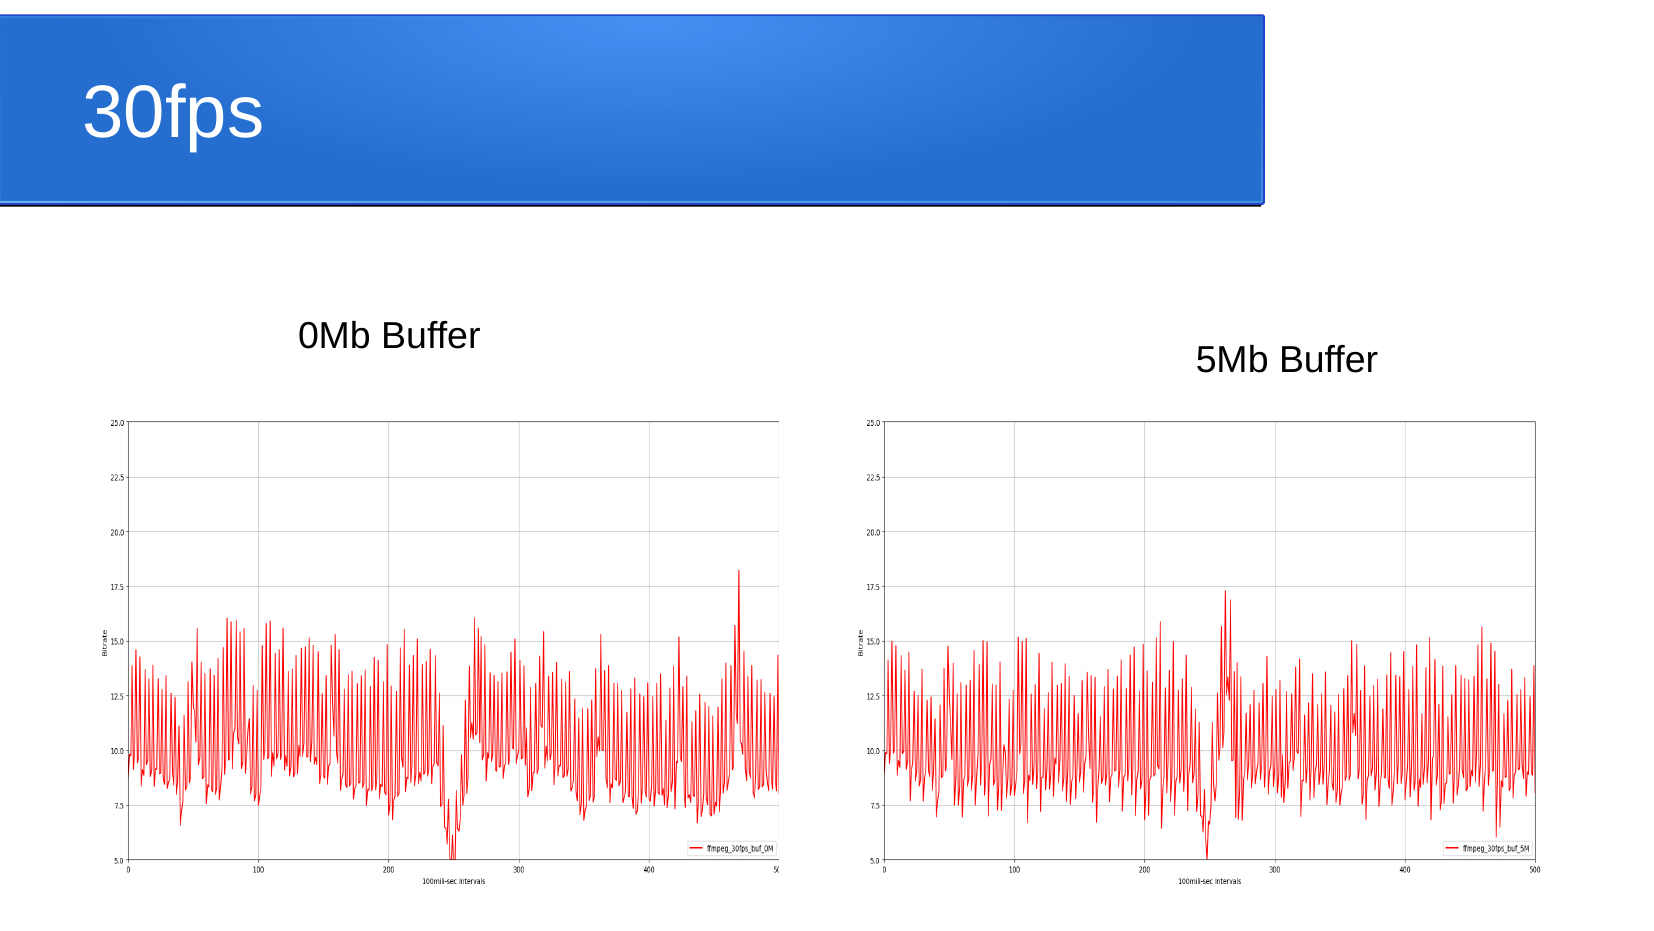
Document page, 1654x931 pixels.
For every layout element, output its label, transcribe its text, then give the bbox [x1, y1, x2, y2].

title 30fps [82, 35, 1235, 189]
text_box 5Mb Buffer [1181, 330, 1394, 388]
picture [23, 354, 1619, 922]
text_box 0Mb Buffer [283, 307, 496, 364]
